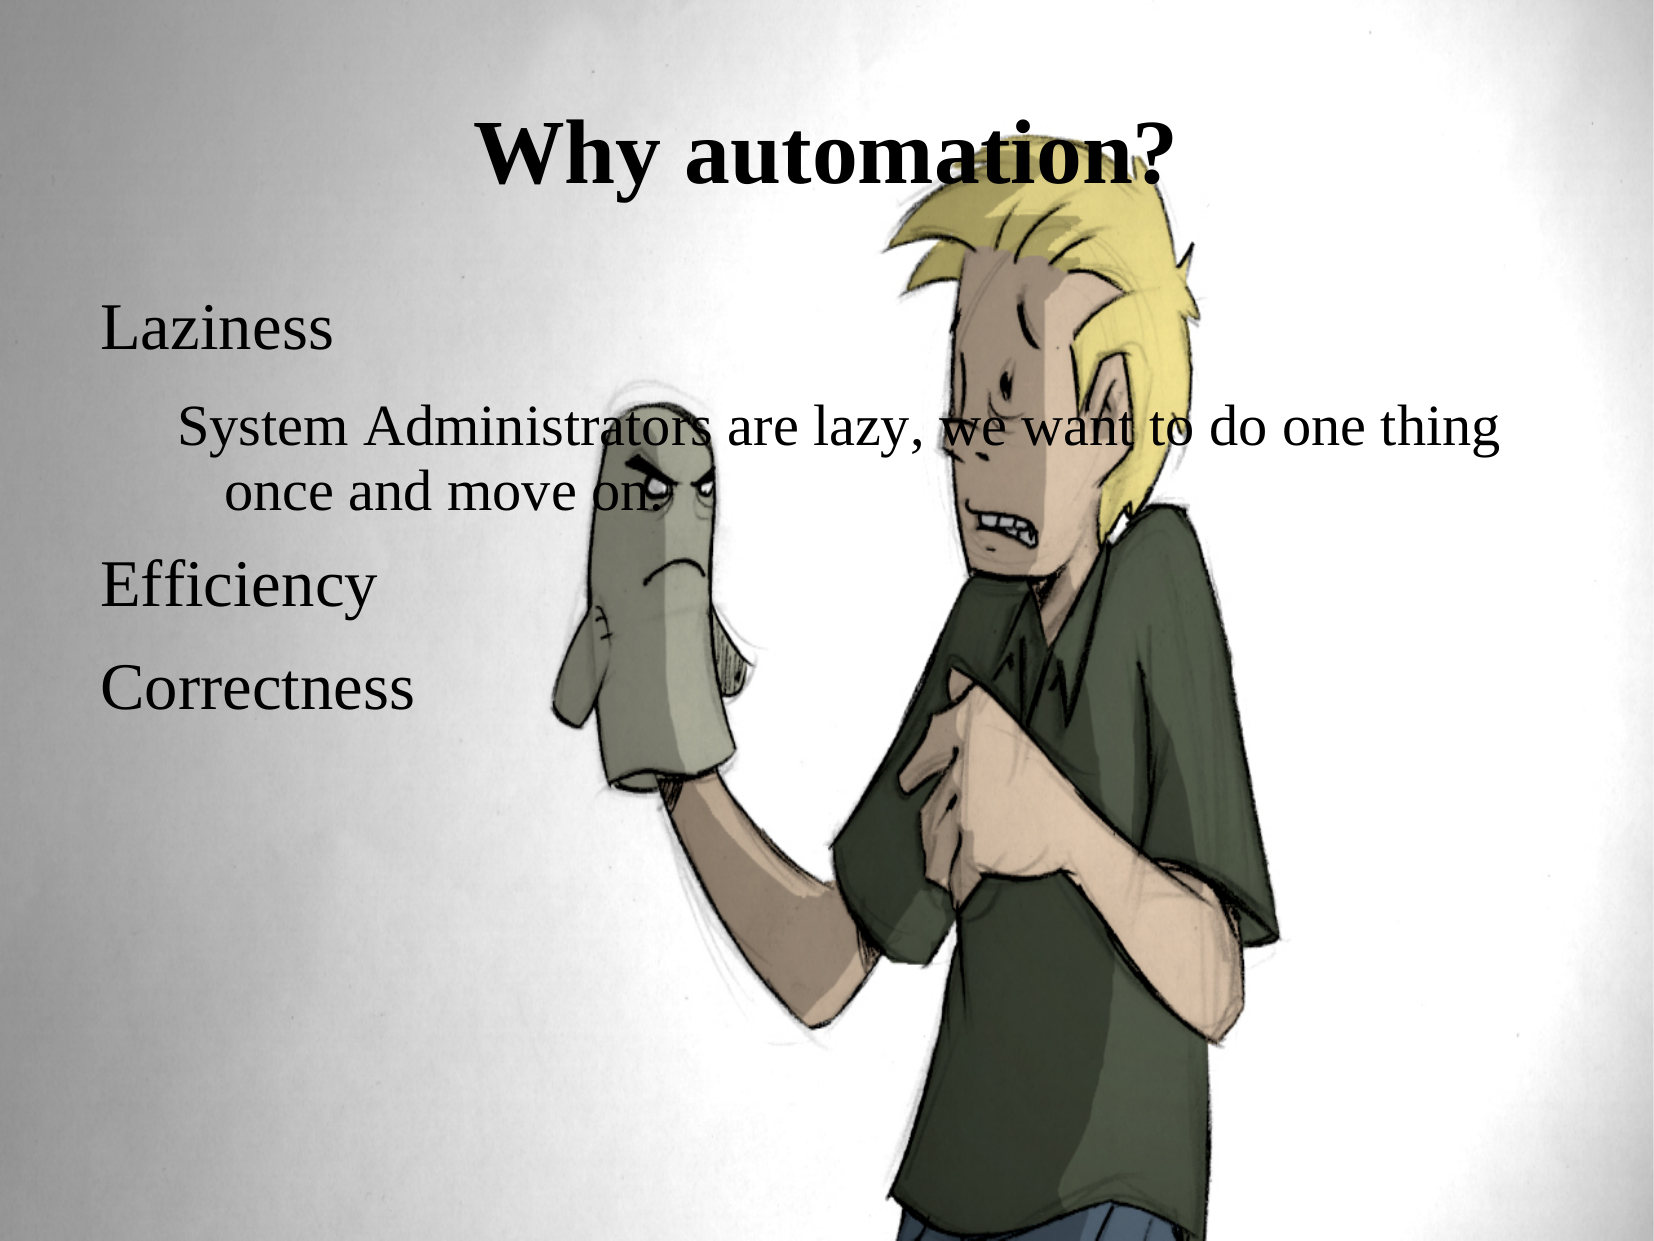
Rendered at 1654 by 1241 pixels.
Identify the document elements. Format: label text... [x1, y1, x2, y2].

picture [0, 0, 1654, 1241]
title Why automation? [82, 49, 1571, 257]
list Laziness System Administrators are lazy, we want to do one thing once and move on. Efficiency Correctness [82, 290, 1571, 1109]
